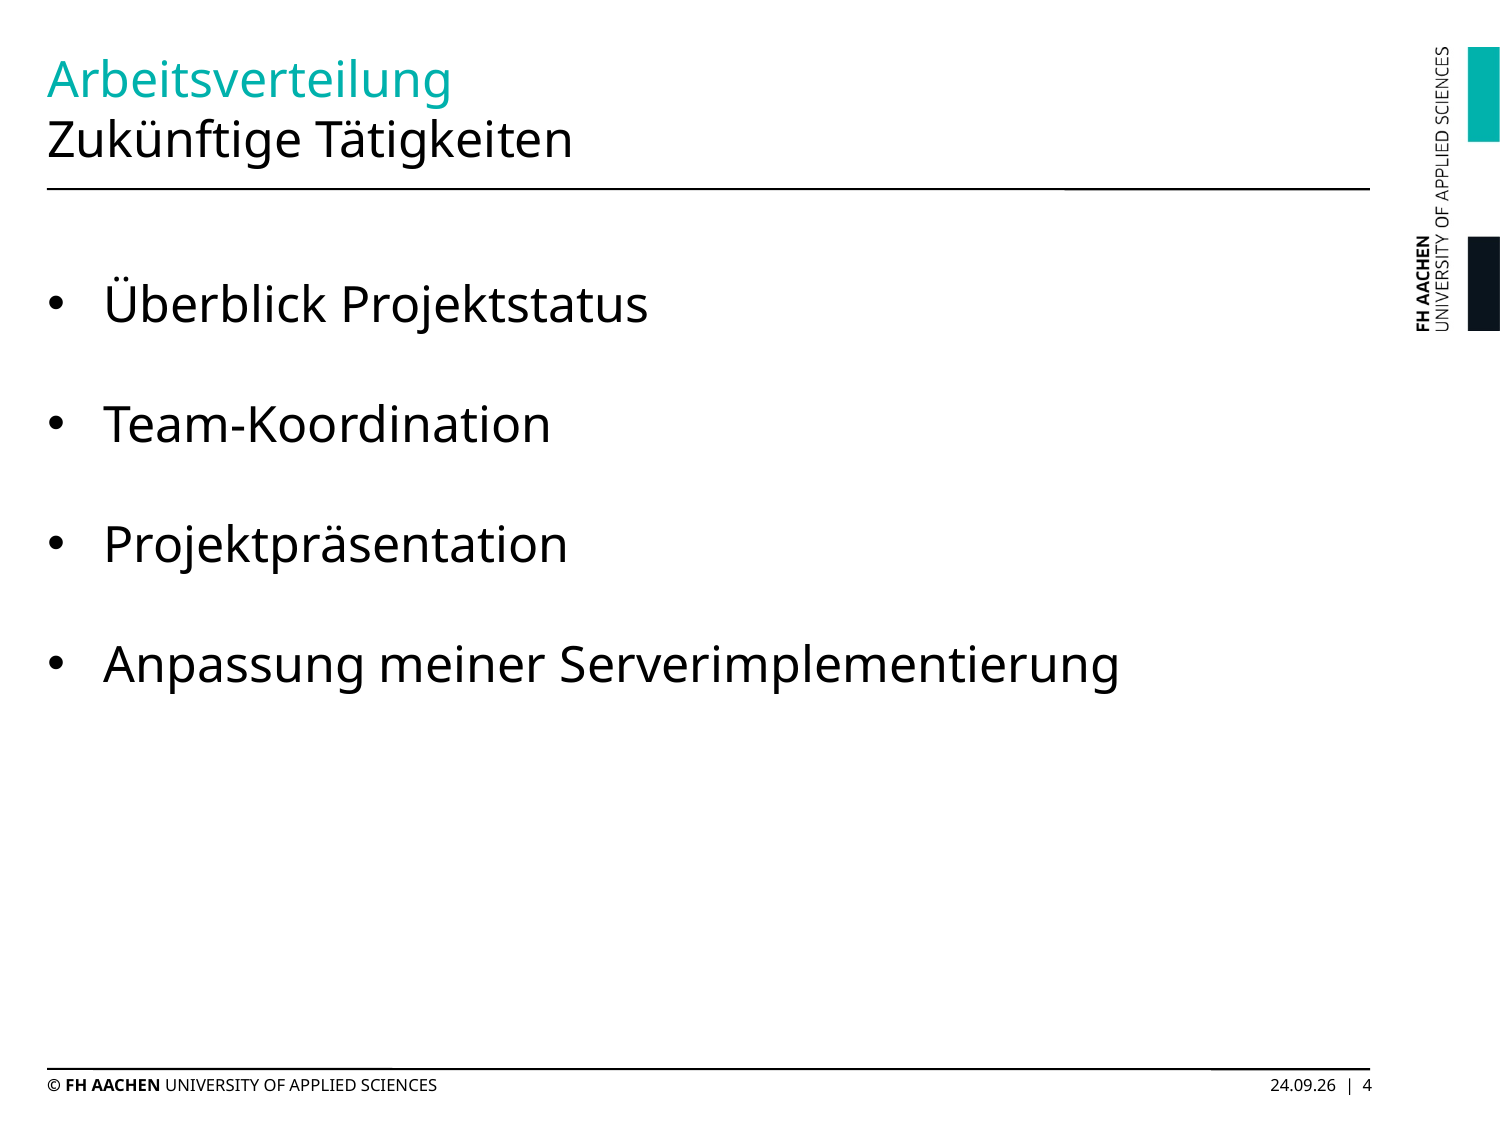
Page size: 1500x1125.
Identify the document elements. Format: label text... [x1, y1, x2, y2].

picture [1404, 47, 1500, 331]
list Überblick Projektstatus Team-Koordination Projektpräsentation Anpassung meiner Serverimplementierung [47, 212, 1371, 1040]
title Arbeitsverteilung Zukünftige Tätigkeiten [47, 47, 1371, 166]
